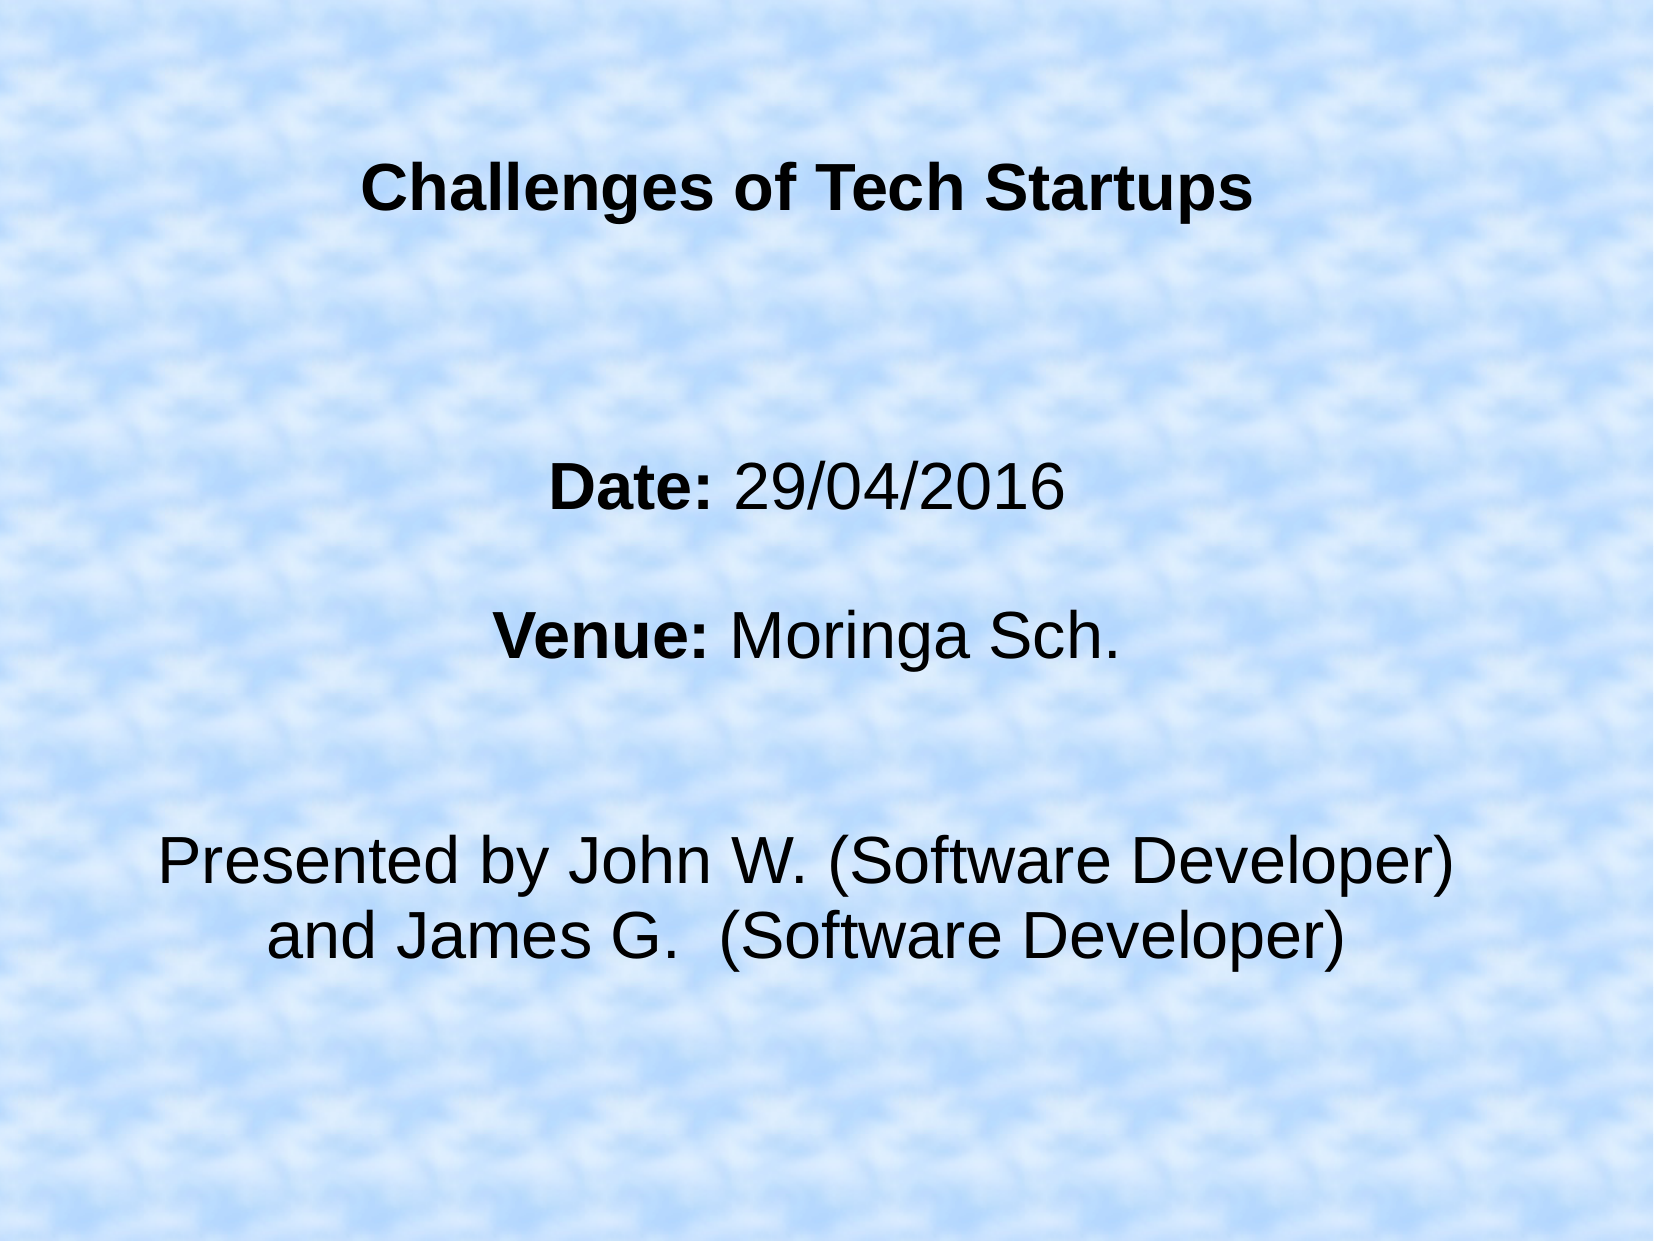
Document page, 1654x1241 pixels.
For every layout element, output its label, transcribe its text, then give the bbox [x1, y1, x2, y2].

picture [0, 0, 1654, 1241]
subtitle Challenges of Tech Startups Date: 29/04/2016 Venue: Moringa Sch. Presented by John W. (Software Developer) and James G. (Software Developer) [44, 75, 1571, 1241]
